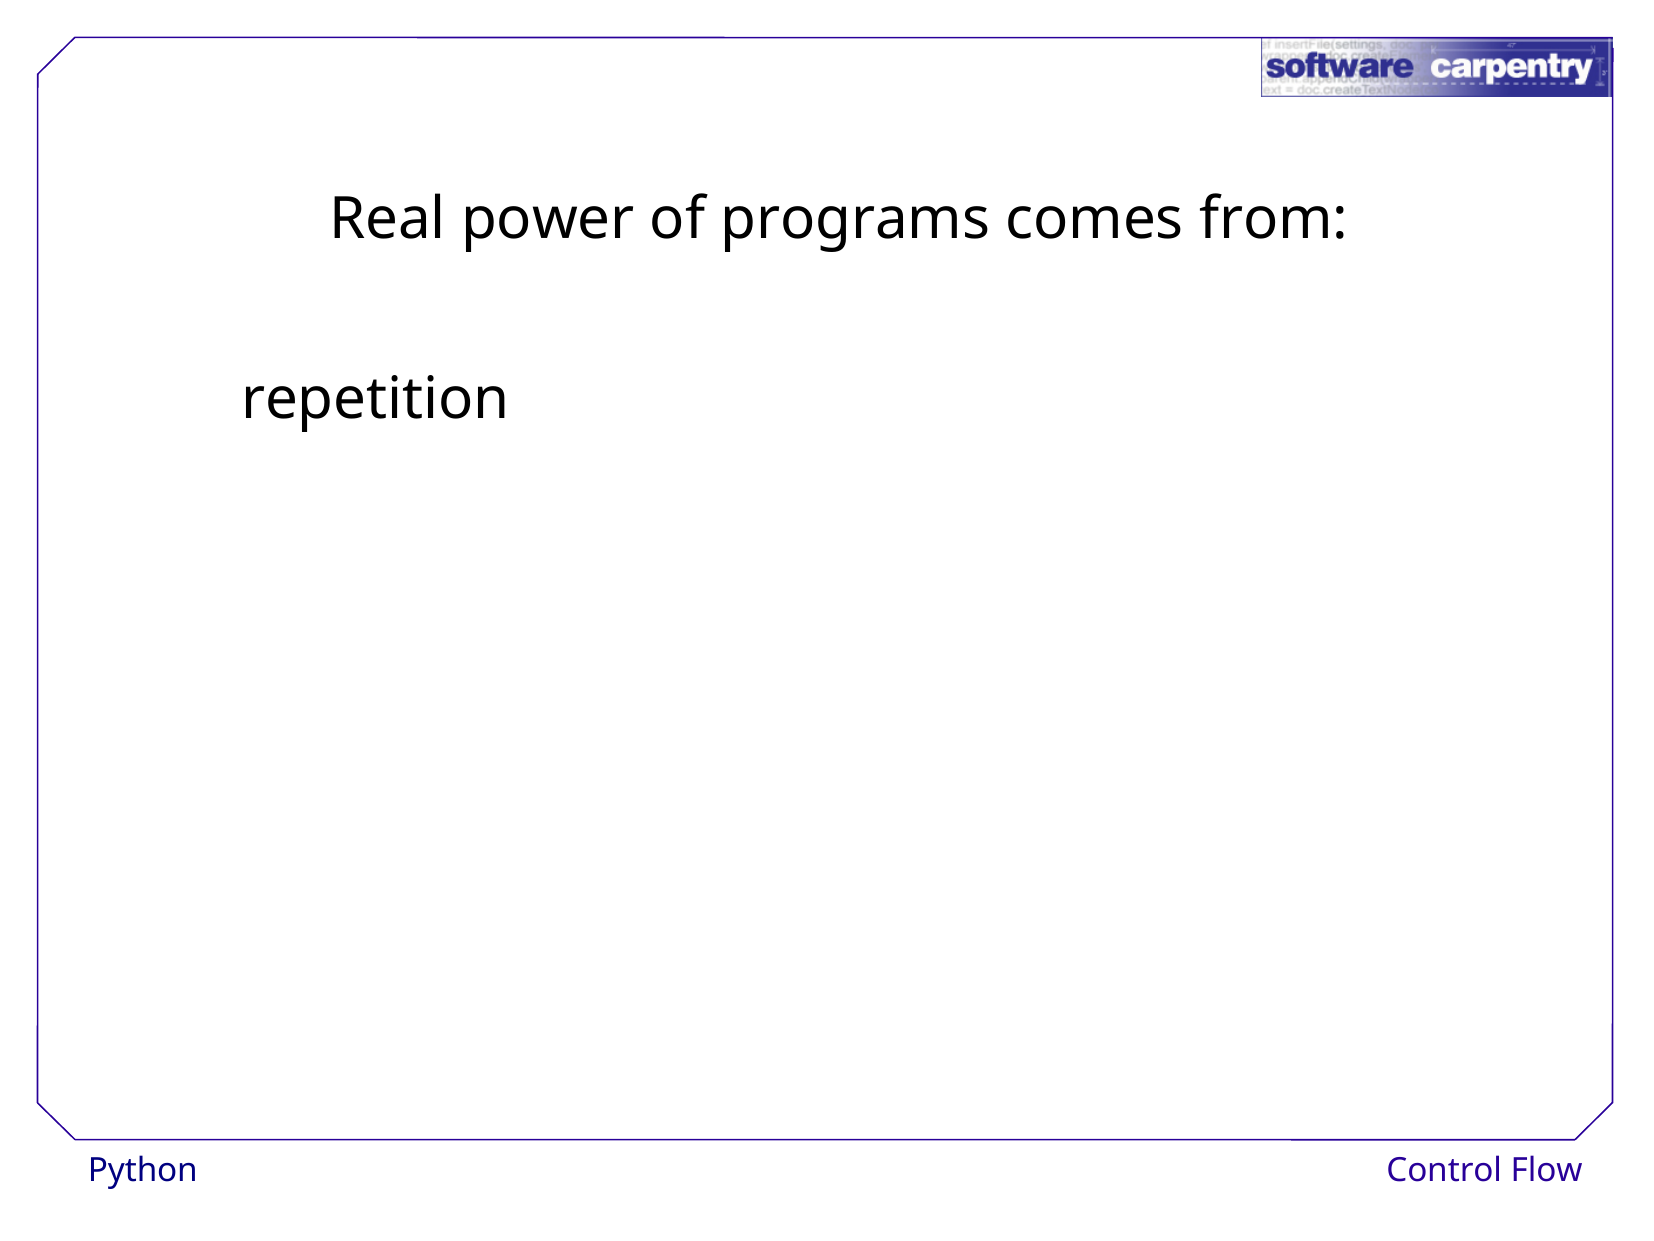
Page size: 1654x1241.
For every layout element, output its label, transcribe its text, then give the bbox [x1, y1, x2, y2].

picture [1261, 39, 1613, 97]
text_box repetition [151, 317, 600, 439]
text_box Real power of programs comes from: [151, 138, 1527, 259]
